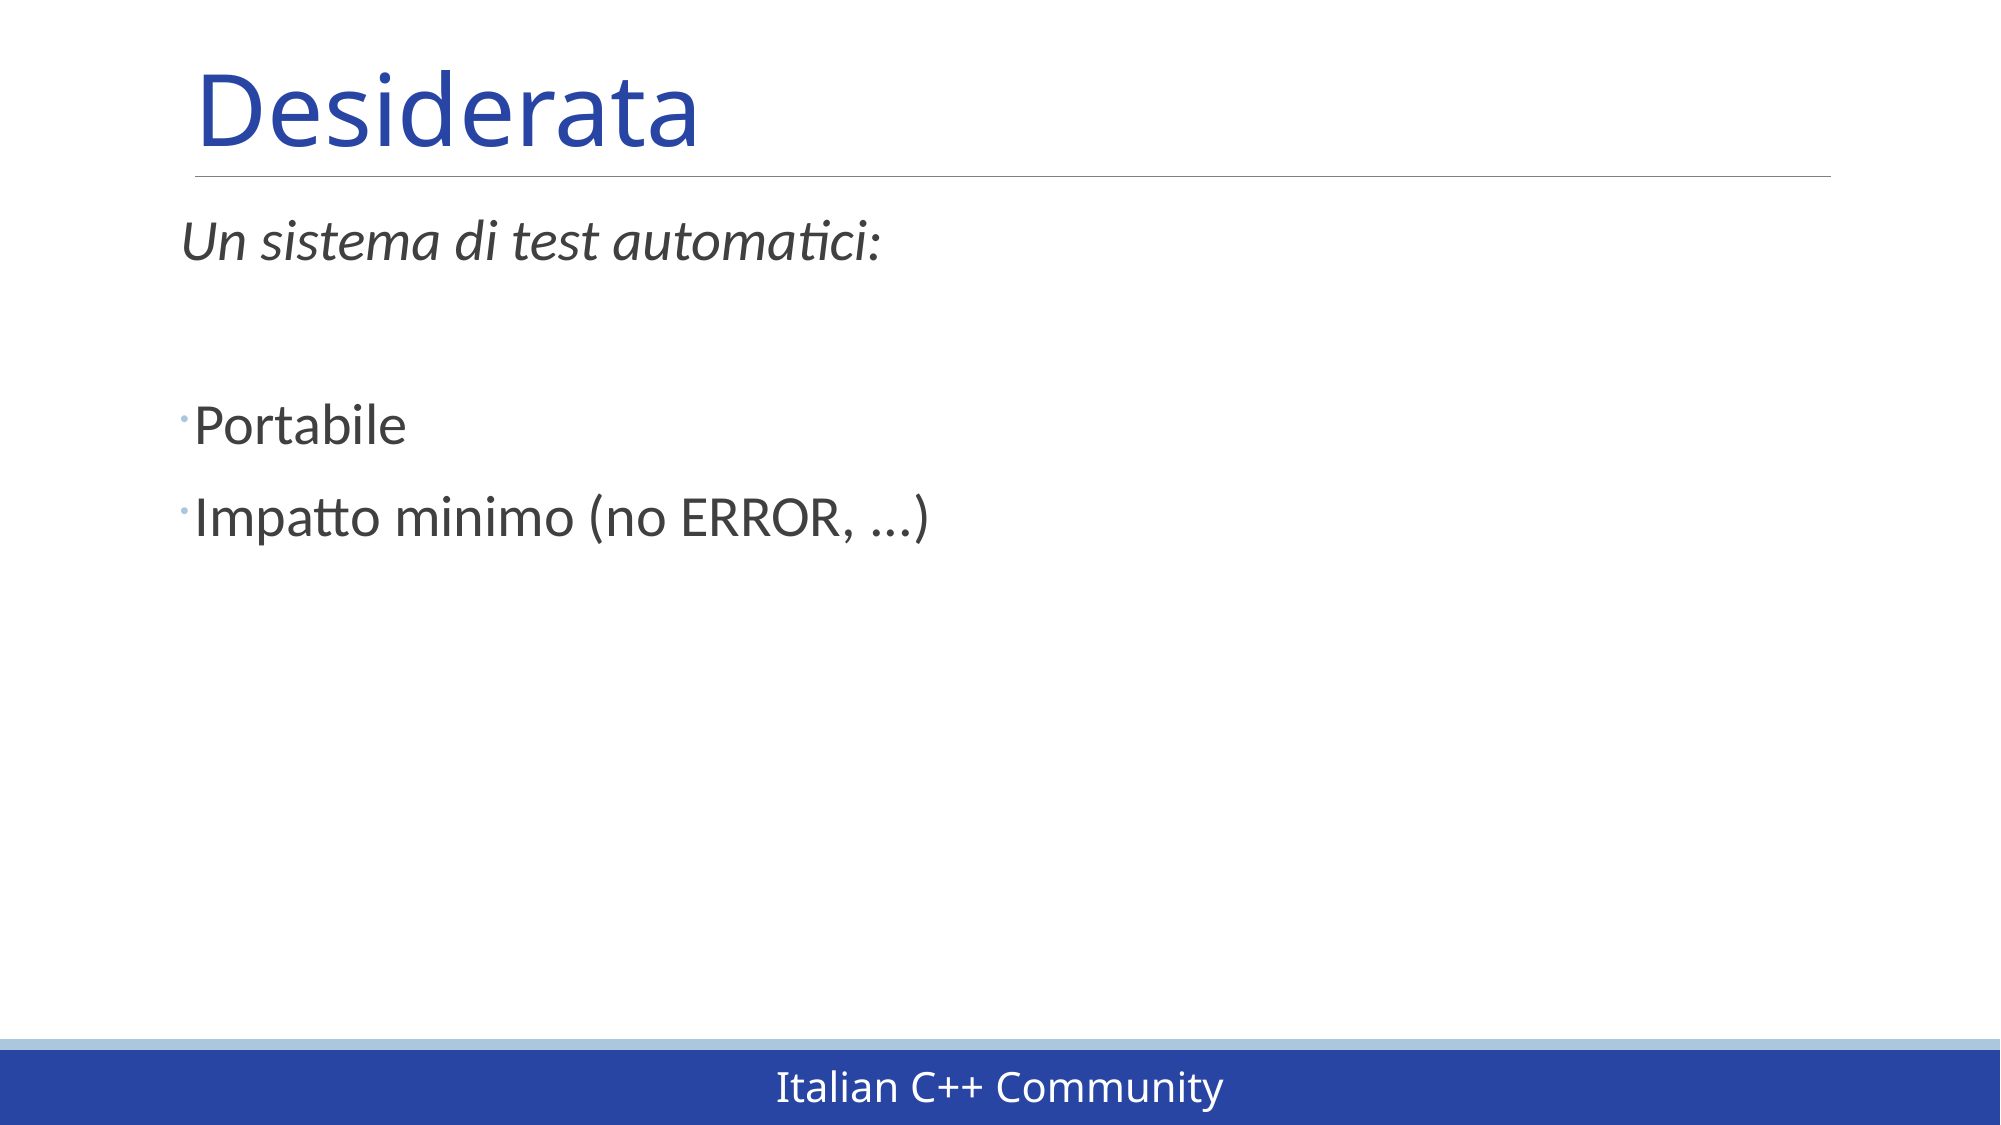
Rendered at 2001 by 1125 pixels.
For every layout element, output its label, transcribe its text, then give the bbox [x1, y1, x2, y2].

list Un sistema di test automatici: Portabile Impatto minimo (no ERROR, ...) [179, 202, 1830, 1011]
title Desiderata [179, 2, 1830, 175]
